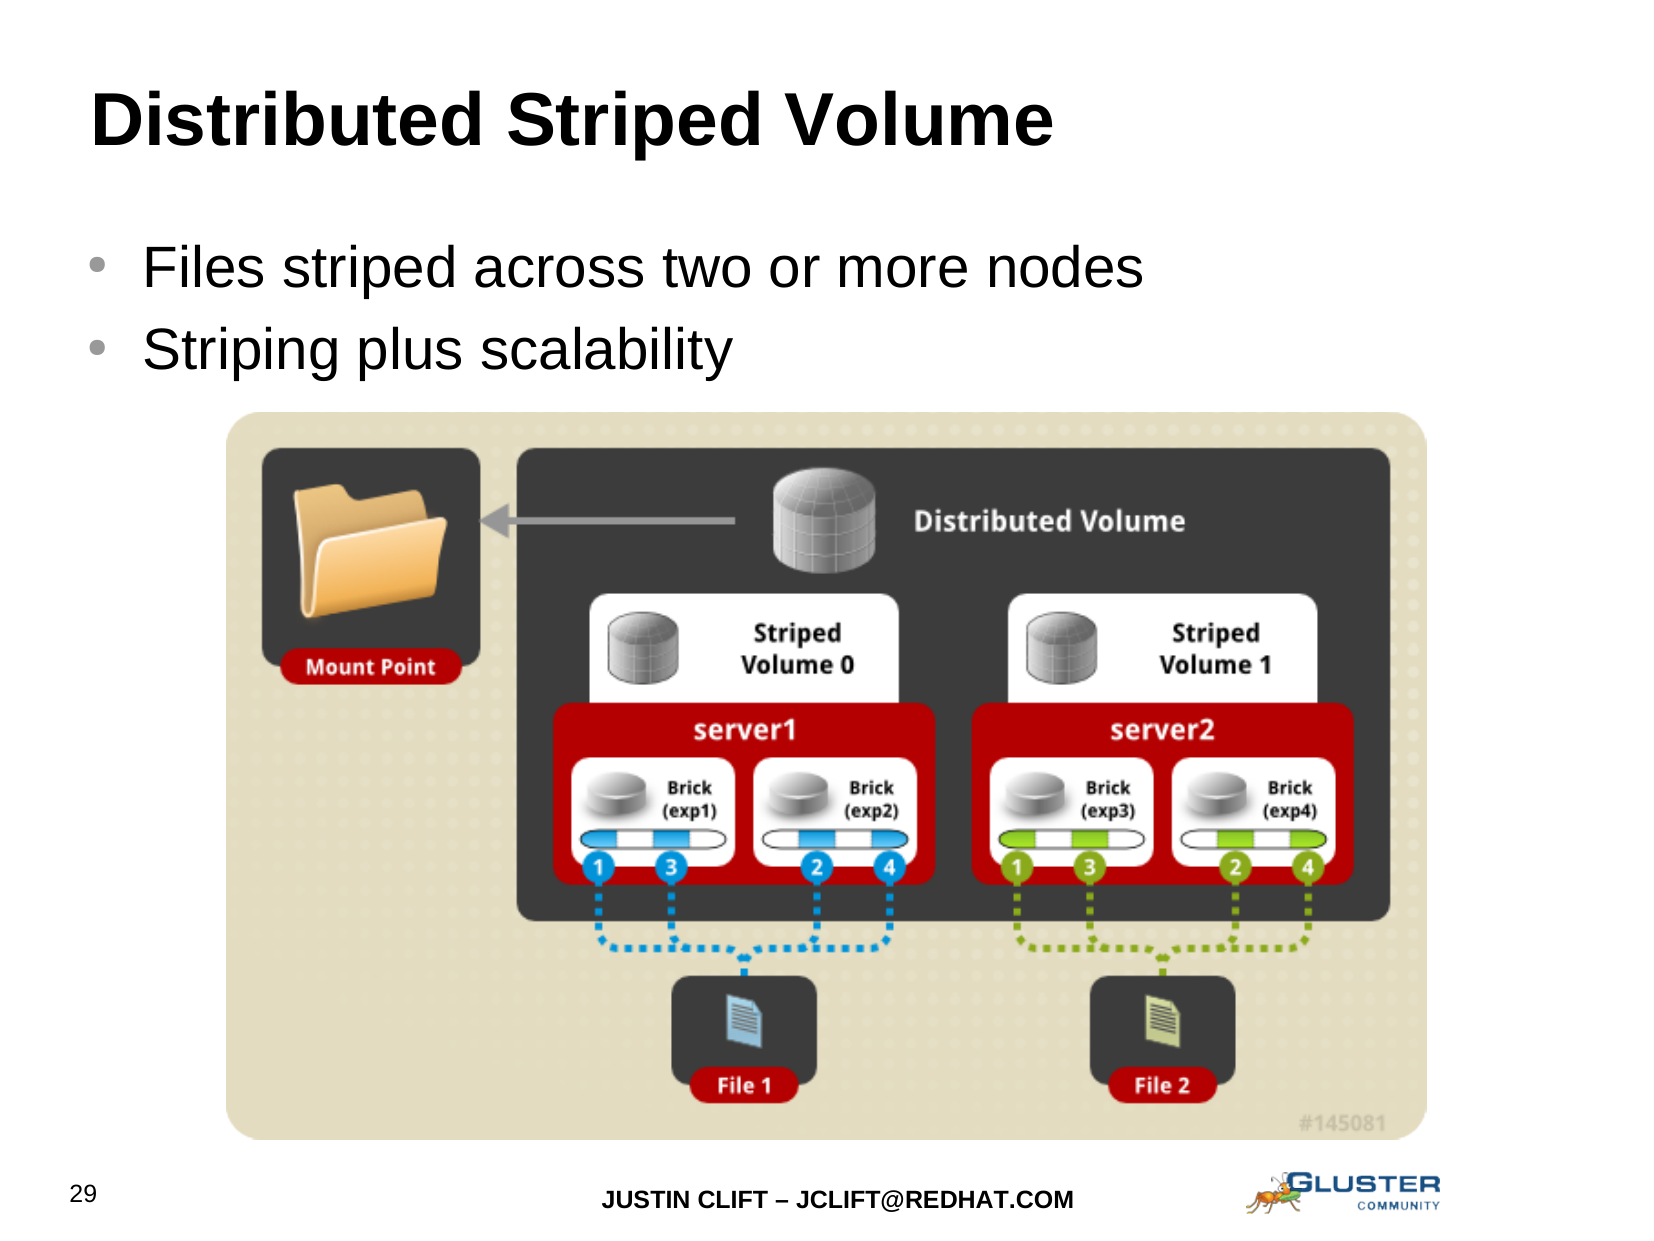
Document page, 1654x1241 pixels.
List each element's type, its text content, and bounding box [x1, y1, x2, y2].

picture [226, 412, 1427, 1141]
picture [1246, 1170, 1440, 1215]
title Distributed Striped Volume [90, 15, 1579, 223]
list Files striped across two or more nodes Striping plus scalability [86, 232, 1576, 1111]
